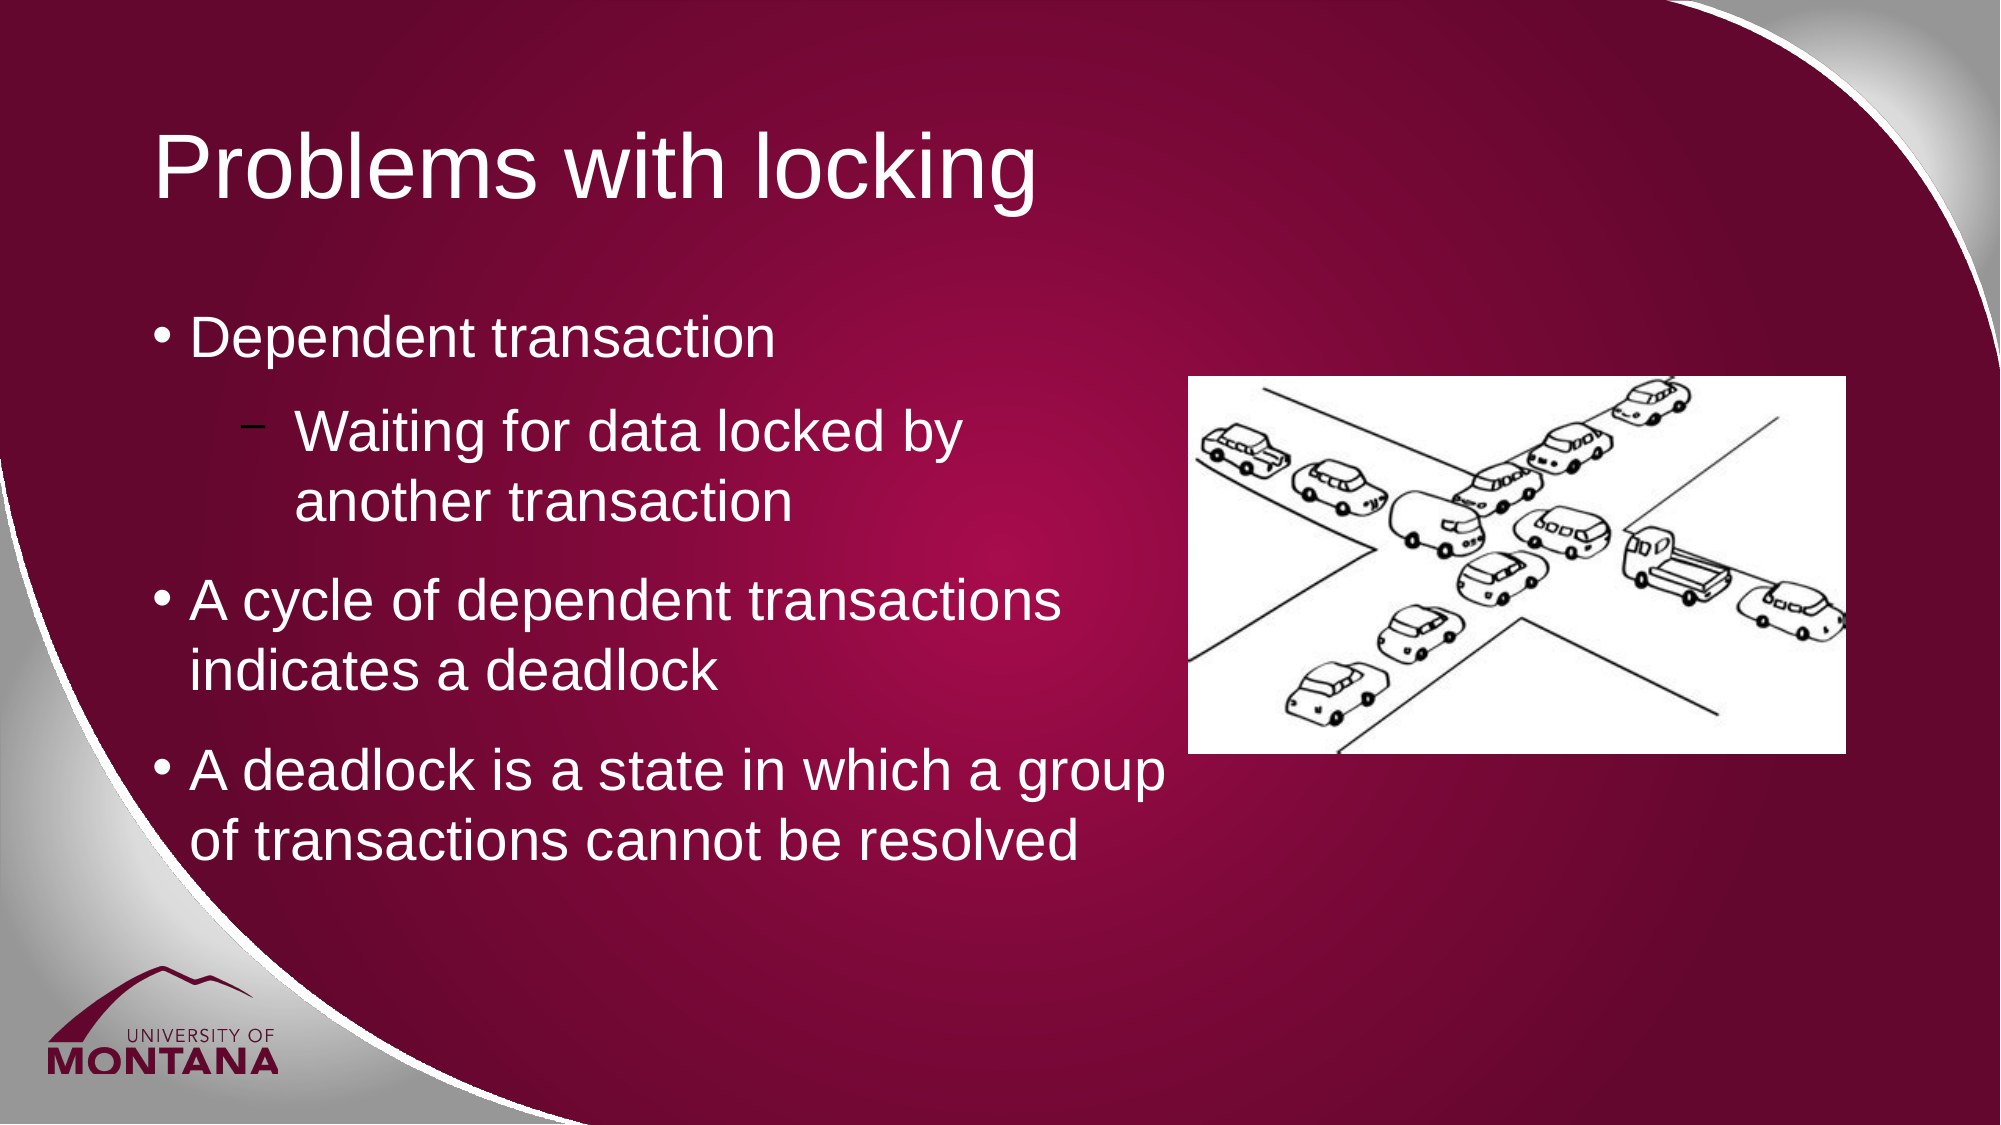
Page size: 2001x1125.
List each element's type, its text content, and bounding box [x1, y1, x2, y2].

list Dependent transaction Waiting for data locked by another transaction A cycle of dependent transactions indicates a deadlock A deadlock is a state in which a group of transactions cannot be resolved [137, 299, 1189, 1014]
title Problems with locking [137, 59, 1863, 278]
picture [0, 0, 2000, 1125]
